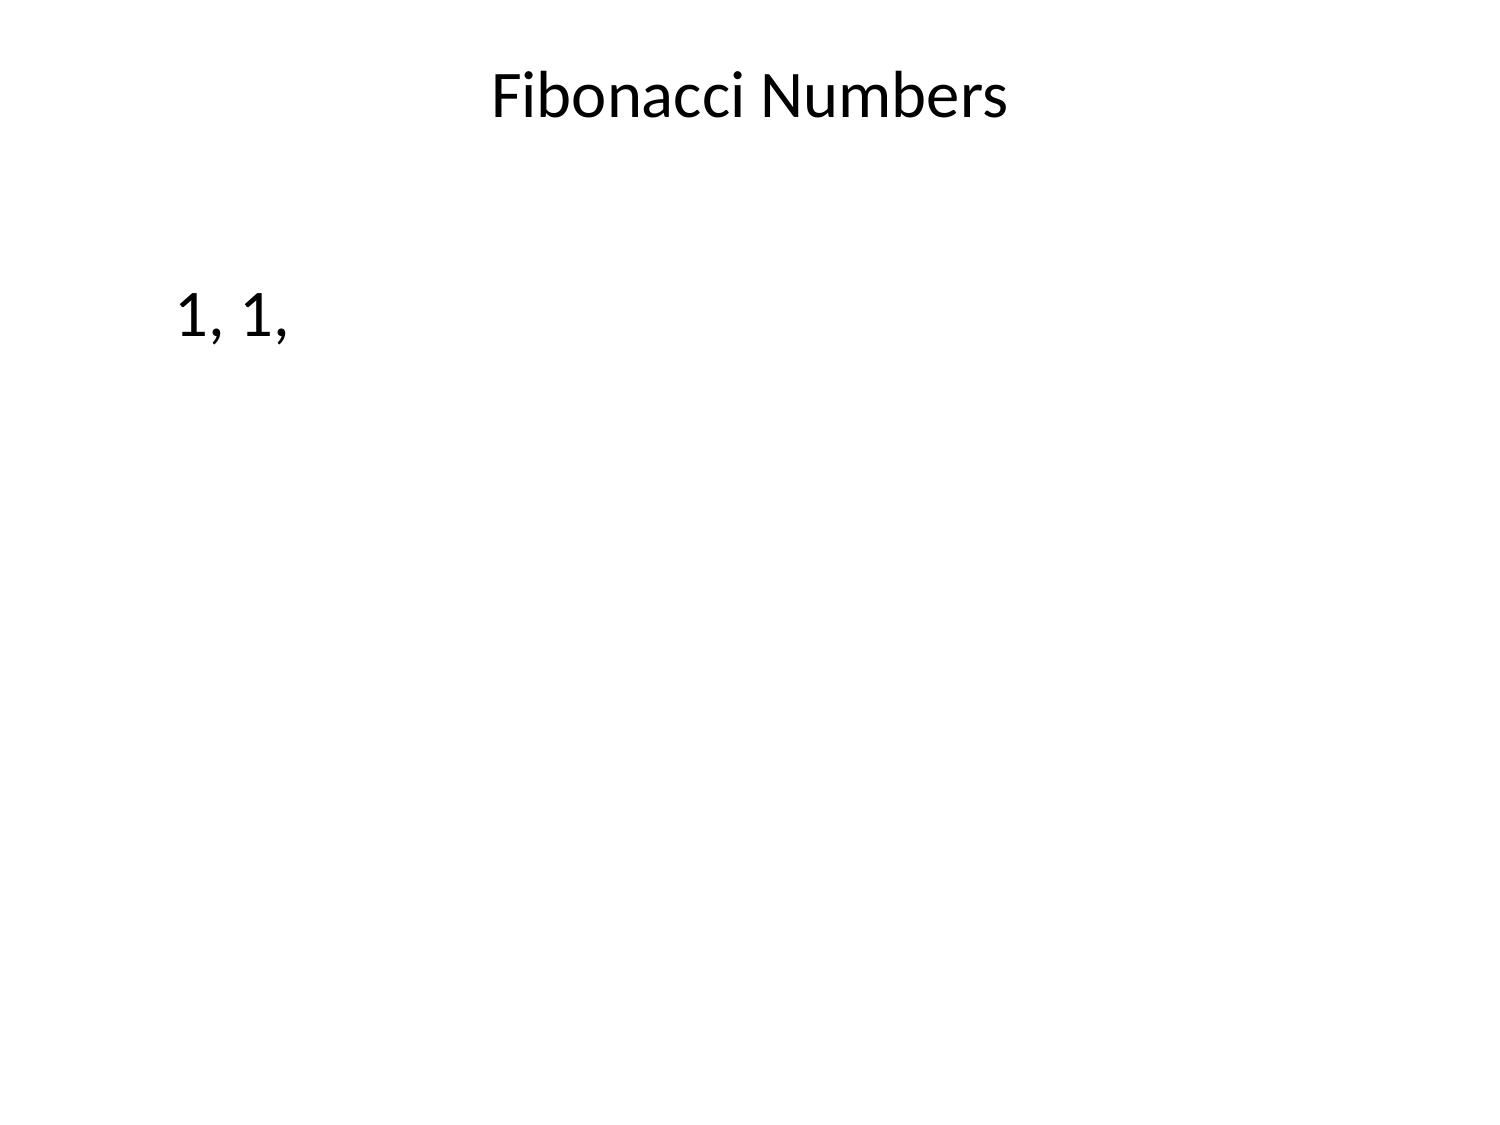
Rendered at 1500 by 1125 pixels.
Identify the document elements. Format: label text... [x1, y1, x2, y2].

list 1, 1, [75, 262, 1425, 1005]
title Fibonacci Numbers [75, 0, 1425, 185]
